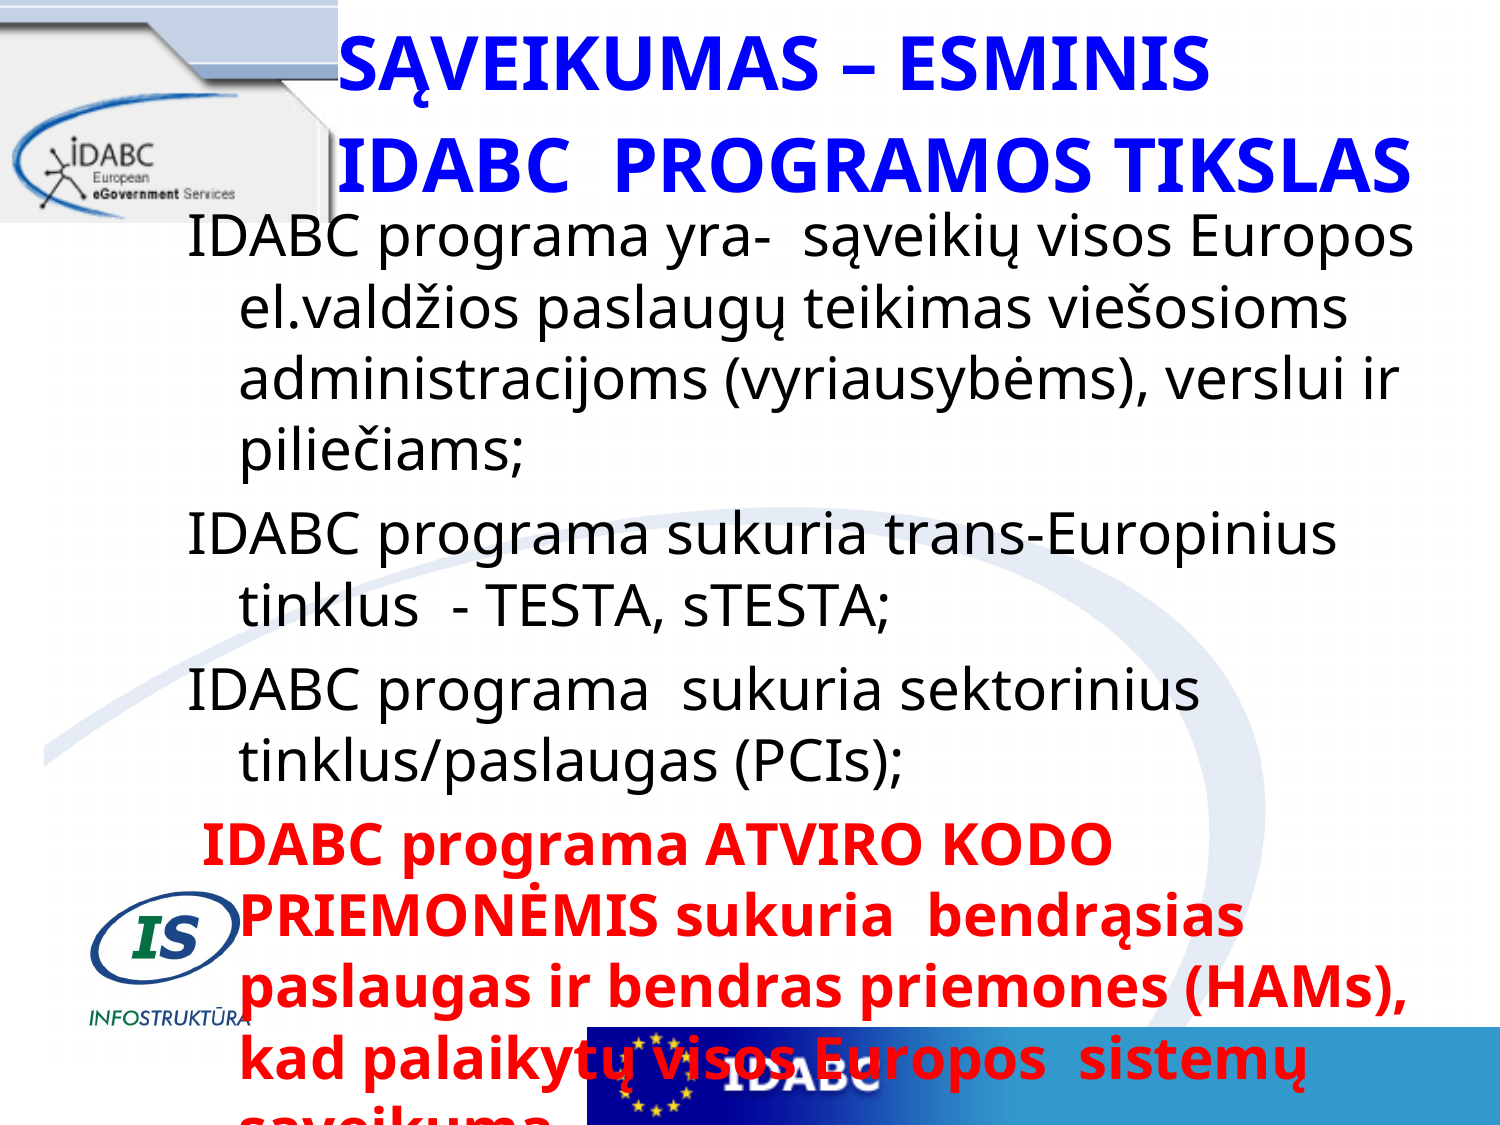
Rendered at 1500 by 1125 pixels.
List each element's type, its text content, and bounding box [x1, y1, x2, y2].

title SĄVEIKUMAS – ESMINIS IDABC PROGRAMOS TIKSLAS [337, 22, 1463, 199]
list IDABC programa yra- sąveikių visos Europos el.valdžios paslaugų teikimas viešosioms administracijoms (vyriausybėms), verslui ir piliečiams; IDABC programa sukuria trans-Europinius tinklus - TESTA, sTESTA; IDABC programa sukuria sektorinius tinklus/paslaugas (PCIs); IDABC programa ATVIRO KODO PRIEMONĖMIS sukuria bendrąsias paslaugas ir bendras priemones (HAMs), kad palaikytų visos Europos sistemų sąveikumą. [187, 199, 1500, 1070]
picture [0, 0, 1500, 1125]
